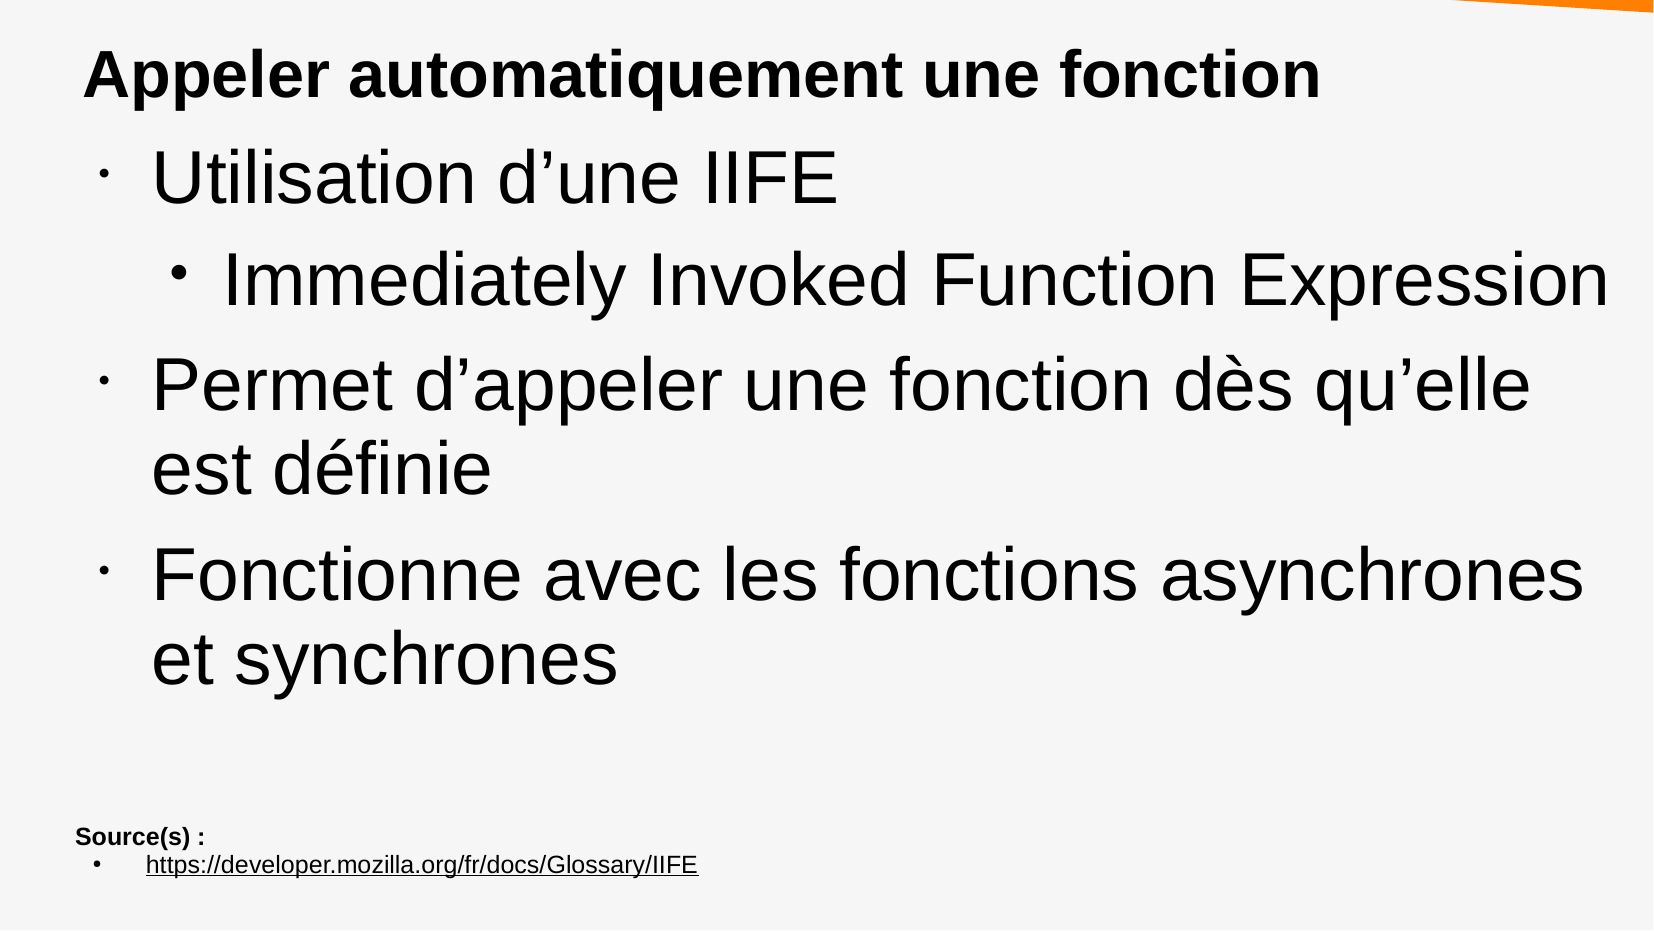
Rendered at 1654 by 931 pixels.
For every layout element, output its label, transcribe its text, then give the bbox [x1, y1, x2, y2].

title Appeler automatiquement une fonction [82, 37, 1571, 114]
text_box Source(s) : https://developer.mozilla.org/fr/docs/Glossary/IIFE [60, 814, 1546, 929]
text_box [1451, 0, 1654, 13]
list Utilisation d’une IIFE Immediately Invoked Function Expression Permet d’appeler une fonction dès qu’elle est définie Fonctionne avec les fonctions asynchrones et synchrones [80, 135, 1620, 798]
